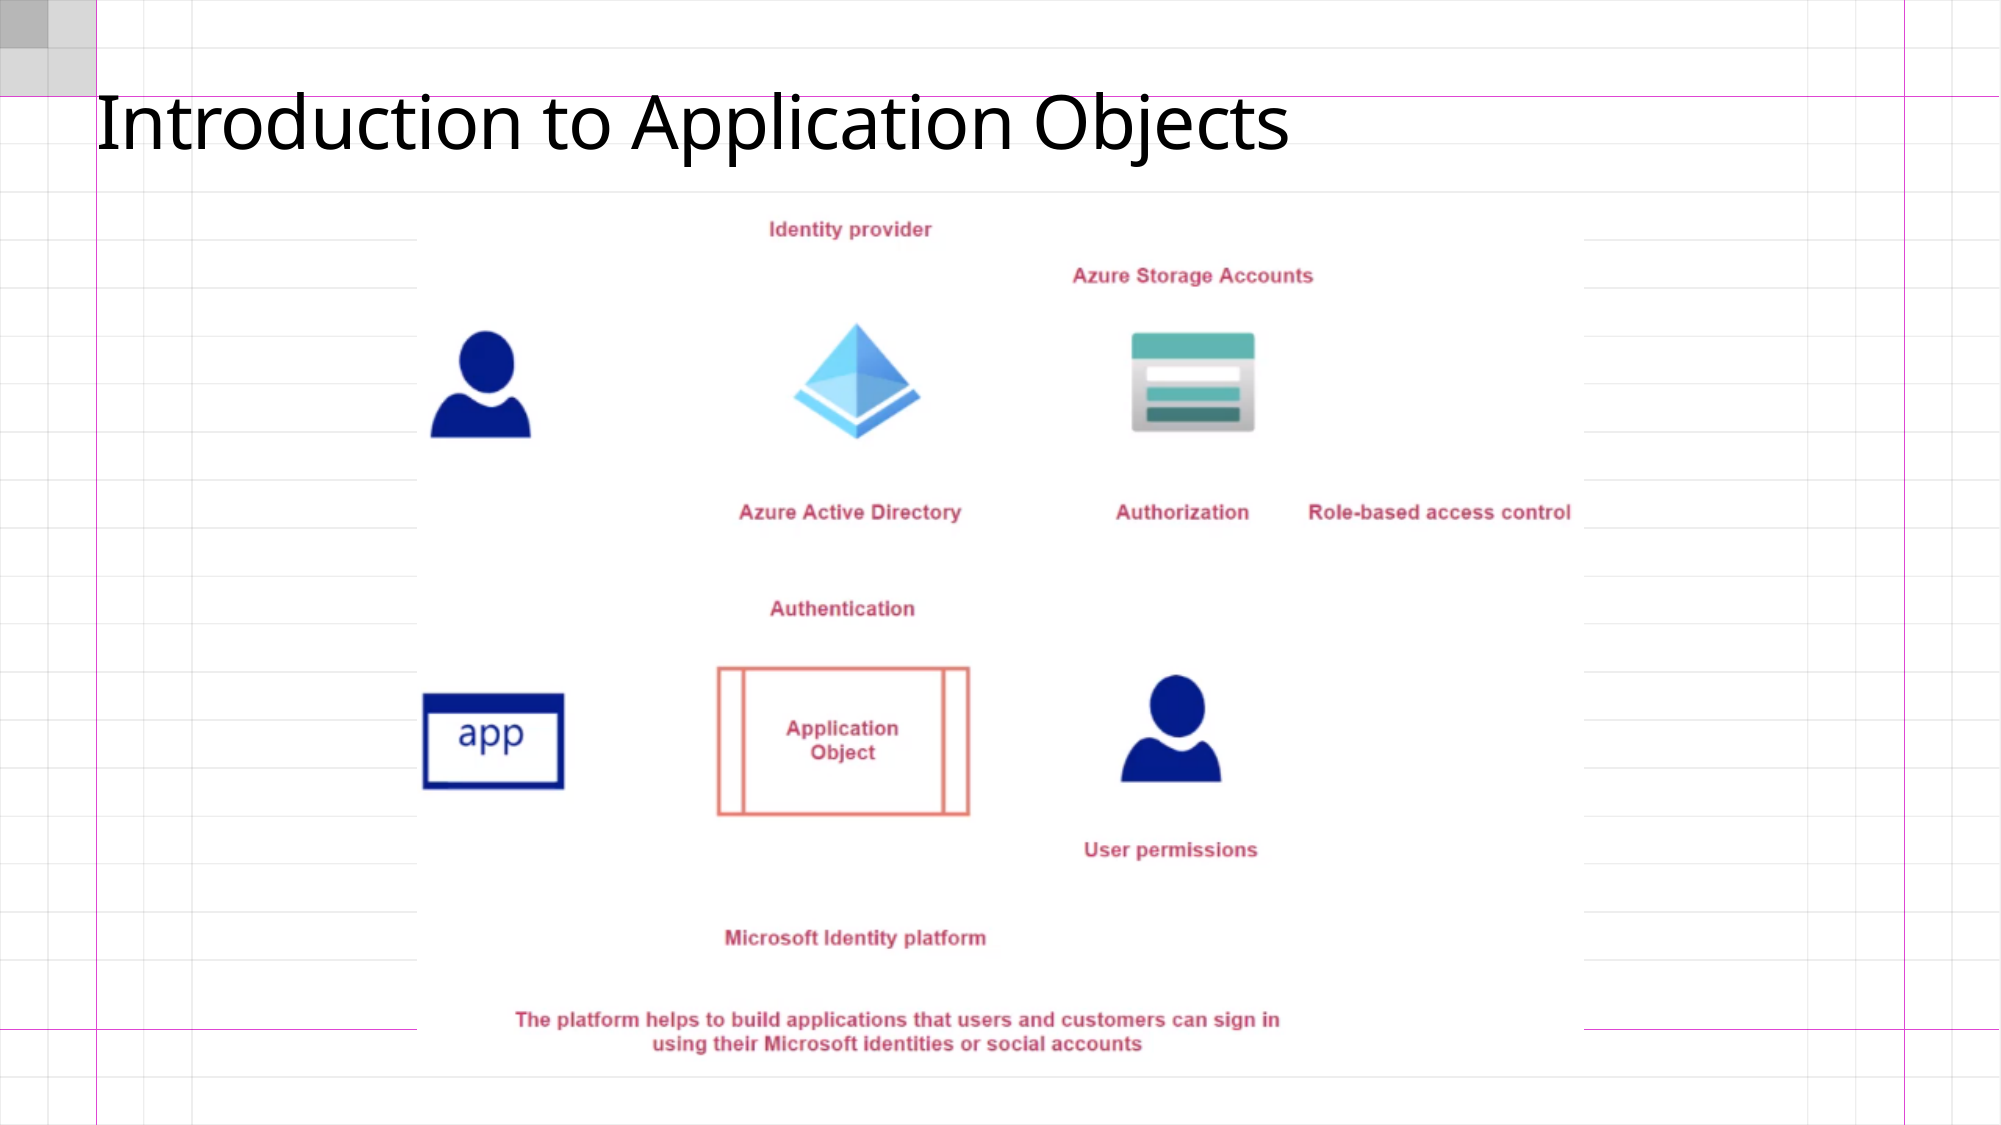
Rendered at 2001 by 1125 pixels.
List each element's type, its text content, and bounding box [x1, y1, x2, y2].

title Introduction to Application Objects [96, 75, 1904, 166]
picture [417, 207, 1584, 1071]
